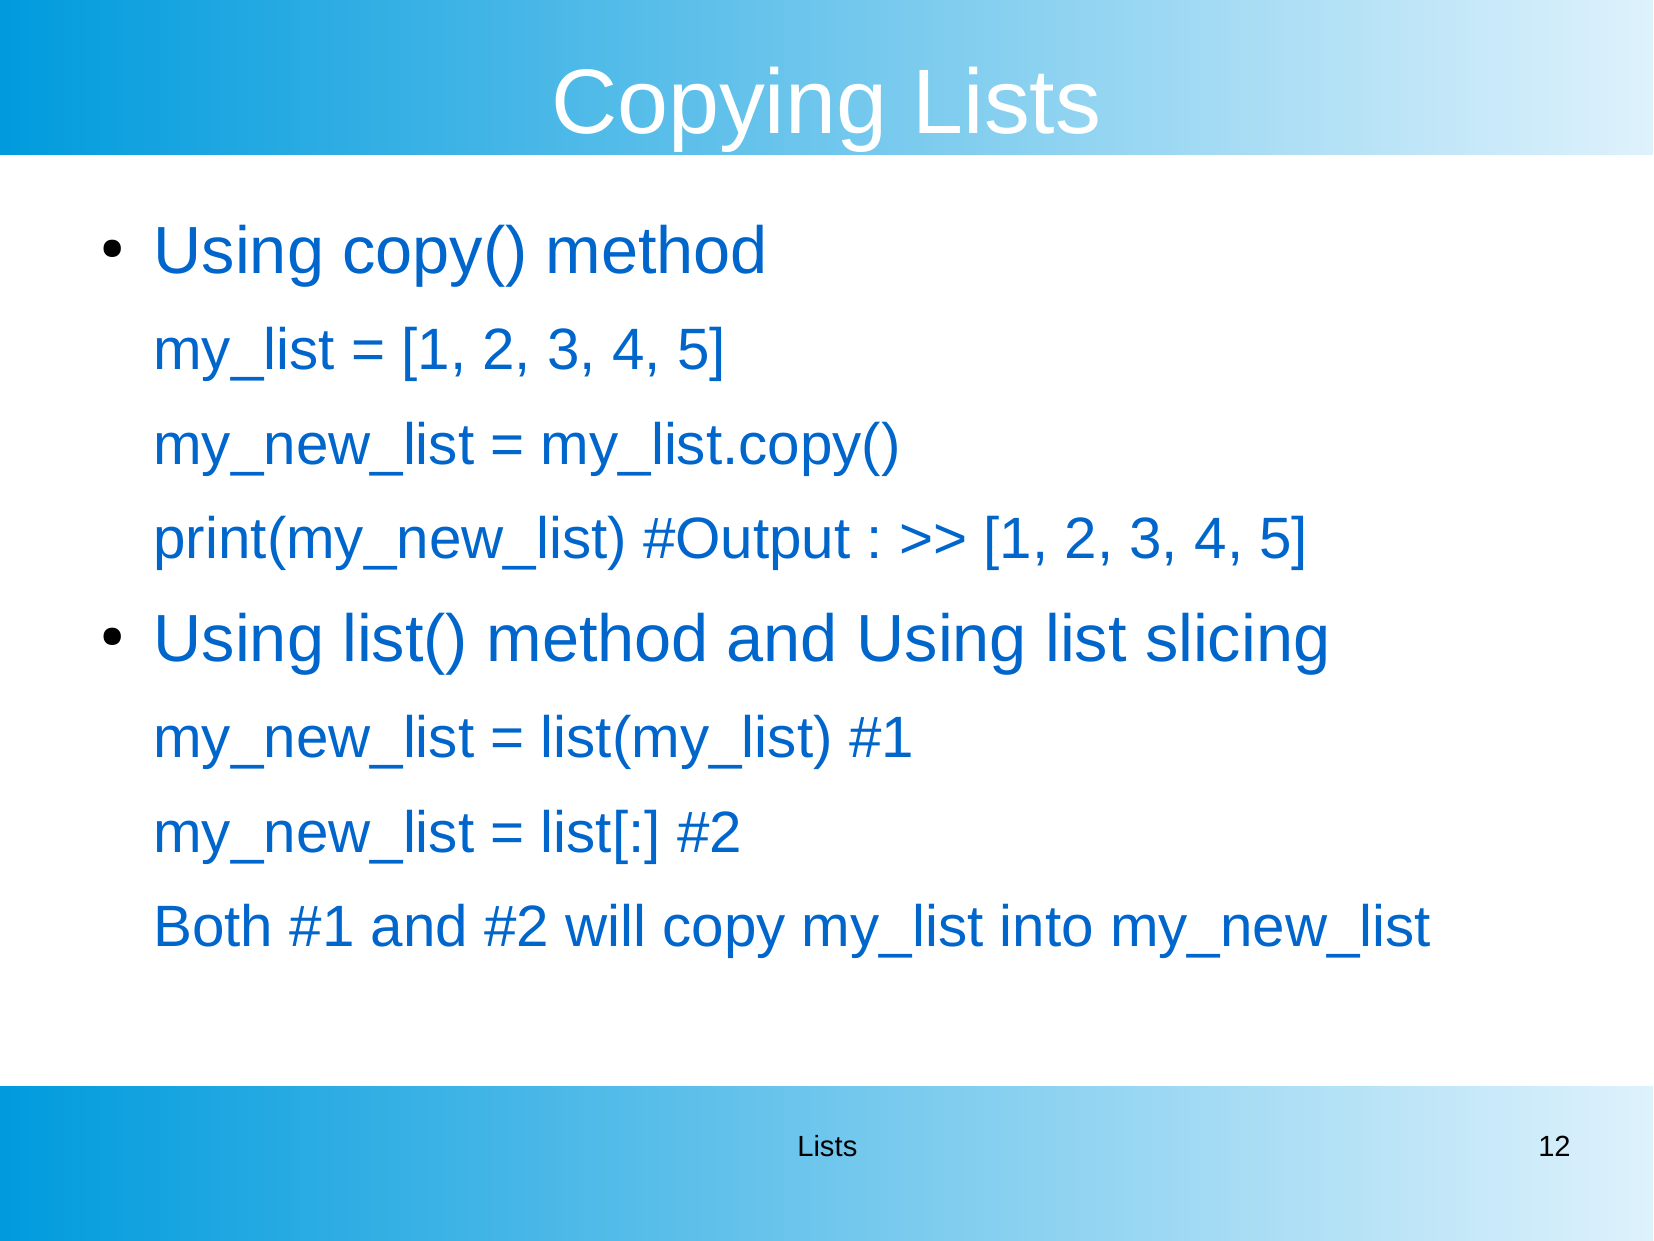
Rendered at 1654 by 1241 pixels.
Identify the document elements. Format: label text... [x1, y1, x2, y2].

list Using copy() method my_list = [1, 2, 3, 4, 5] my_new_list = my_list.copy() print(my_new_list) #Output : >> [1, 2, 3, 4, 5] Using list() method and Using list slicing my_new_list = list(my_list) #1 my_new_list = list[:] #2 Both #1 and #2 will copy my_list into my_new_list [82, 212, 1571, 1040]
title Copying Lists [82, 49, 1571, 155]
